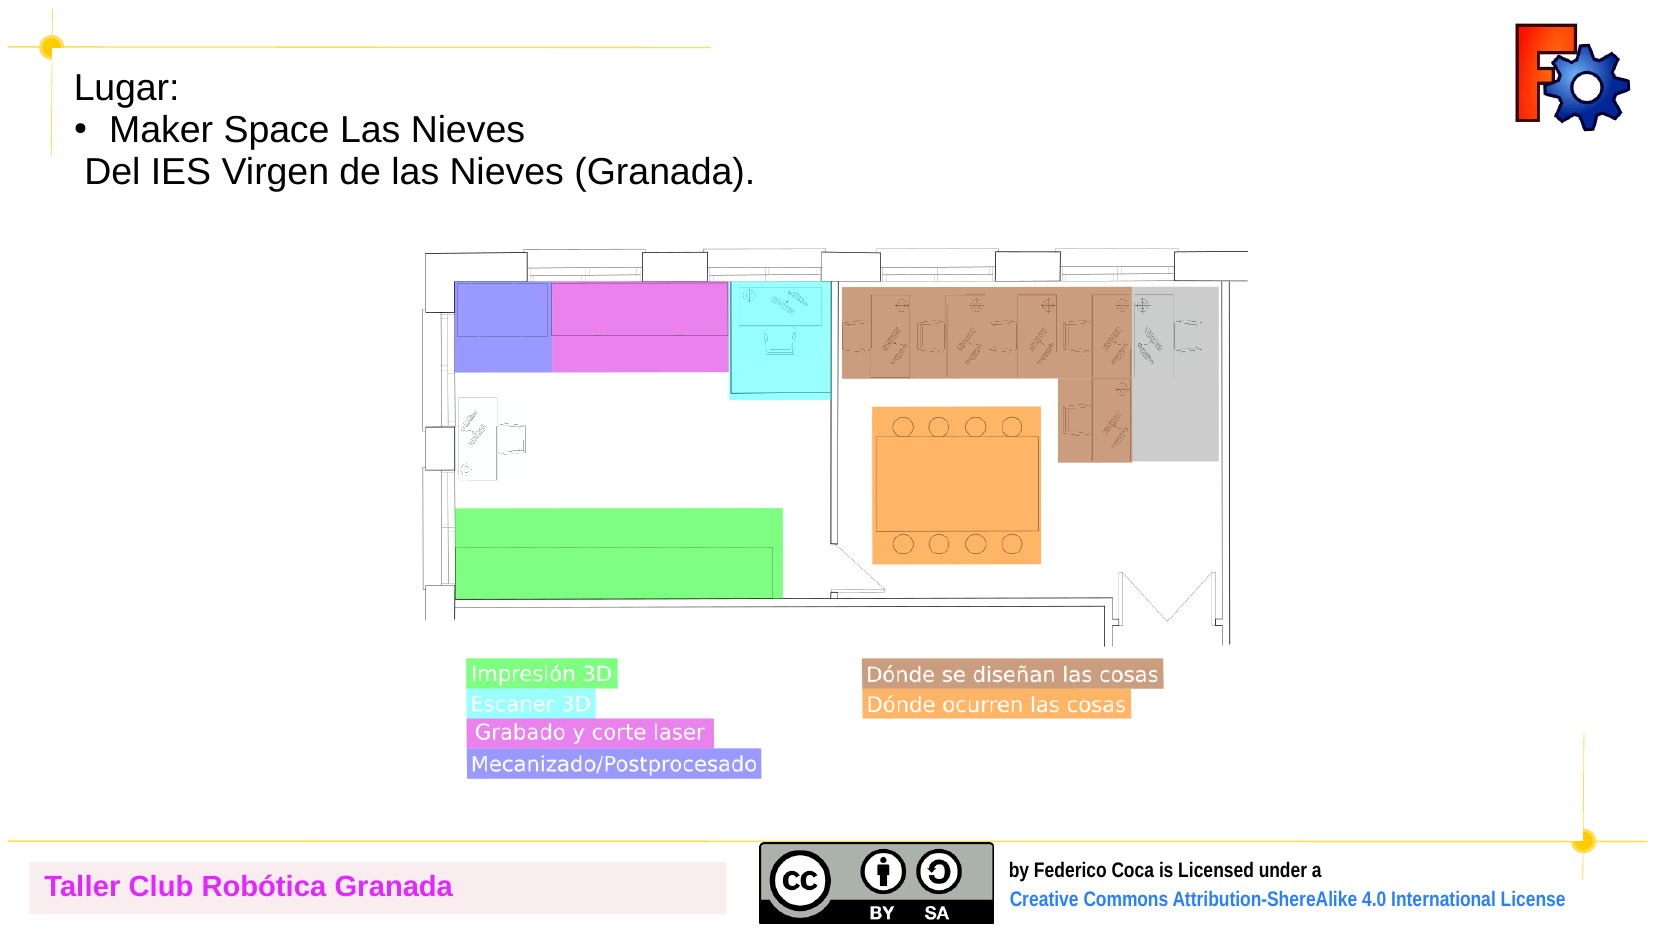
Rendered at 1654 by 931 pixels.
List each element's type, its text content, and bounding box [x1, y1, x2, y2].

picture [382, 199, 1272, 829]
text_box Lugar: Maker Space Las Nieves Del IES Virgen de las Nieves (Granada). [59, 59, 1489, 200]
picture [1509, 13, 1638, 142]
text_box Taller Club Robótica Granada [29, 862, 727, 915]
